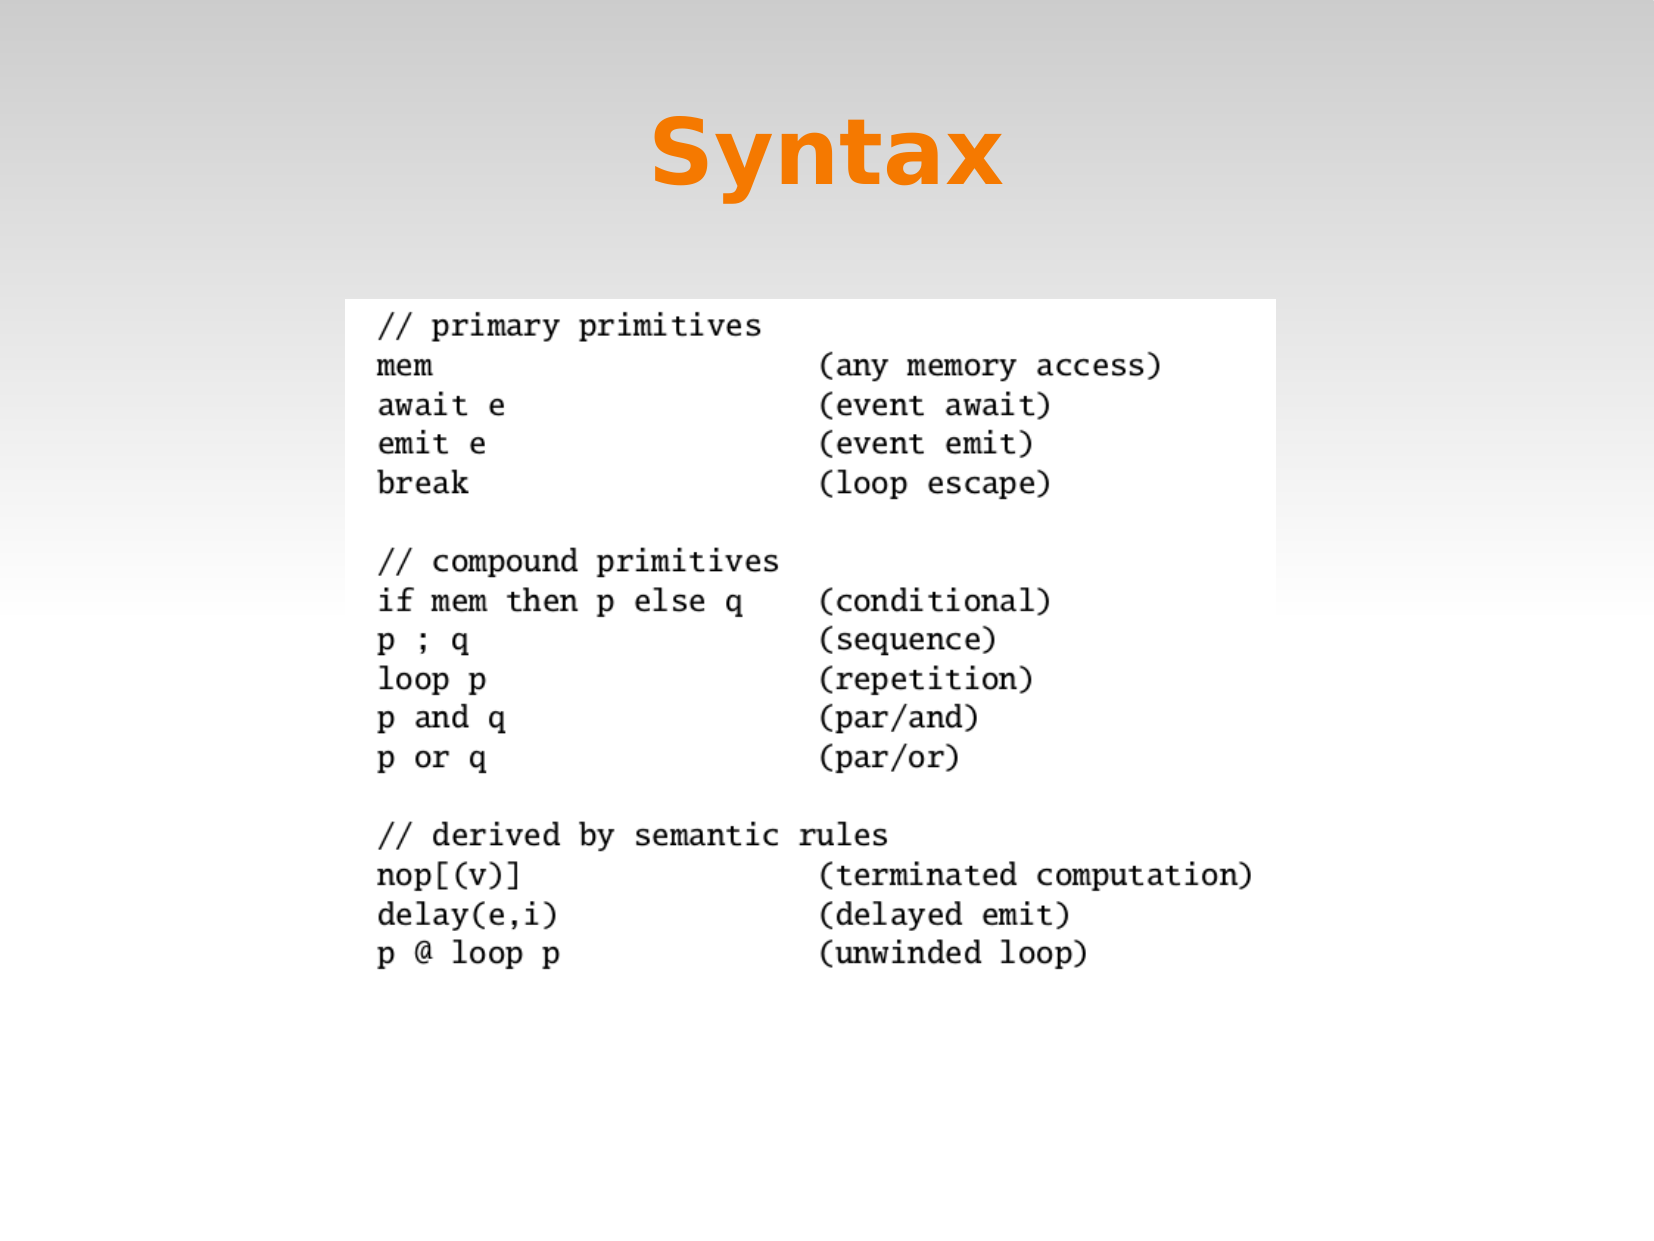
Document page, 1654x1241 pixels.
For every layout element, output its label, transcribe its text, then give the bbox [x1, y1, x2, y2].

picture [345, 299, 1276, 981]
title Syntax [82, 49, 1571, 257]
